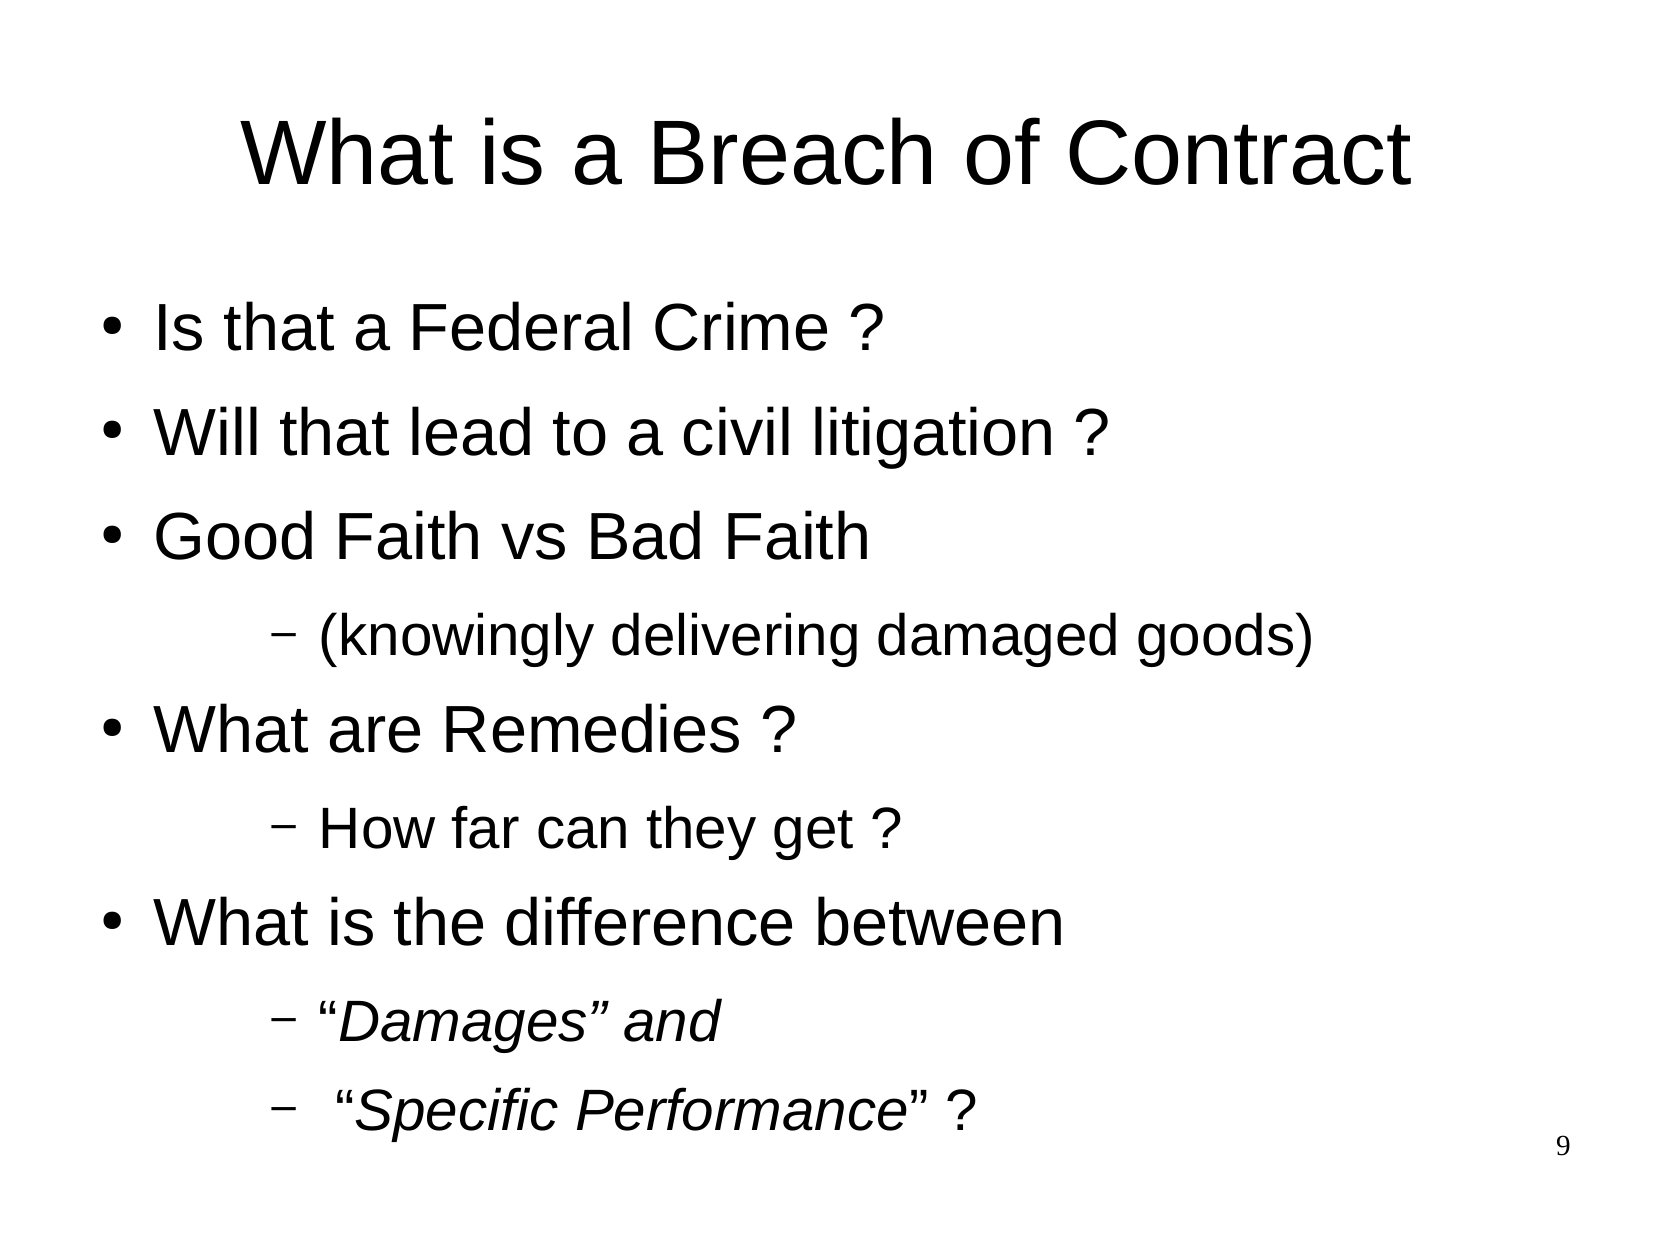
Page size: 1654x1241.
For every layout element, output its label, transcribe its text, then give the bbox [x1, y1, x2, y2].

list Is that a Federal Crime ? Will that lead to a civil litigation ? Good Faith vs Bad Faith (knowingly delivering damaged goods) What are Remedies ? How far can they get ? What is the difference between “Damages” and “Specific Performance” ? [82, 290, 1571, 1143]
title What is a Breach of Contract [82, 49, 1571, 257]
